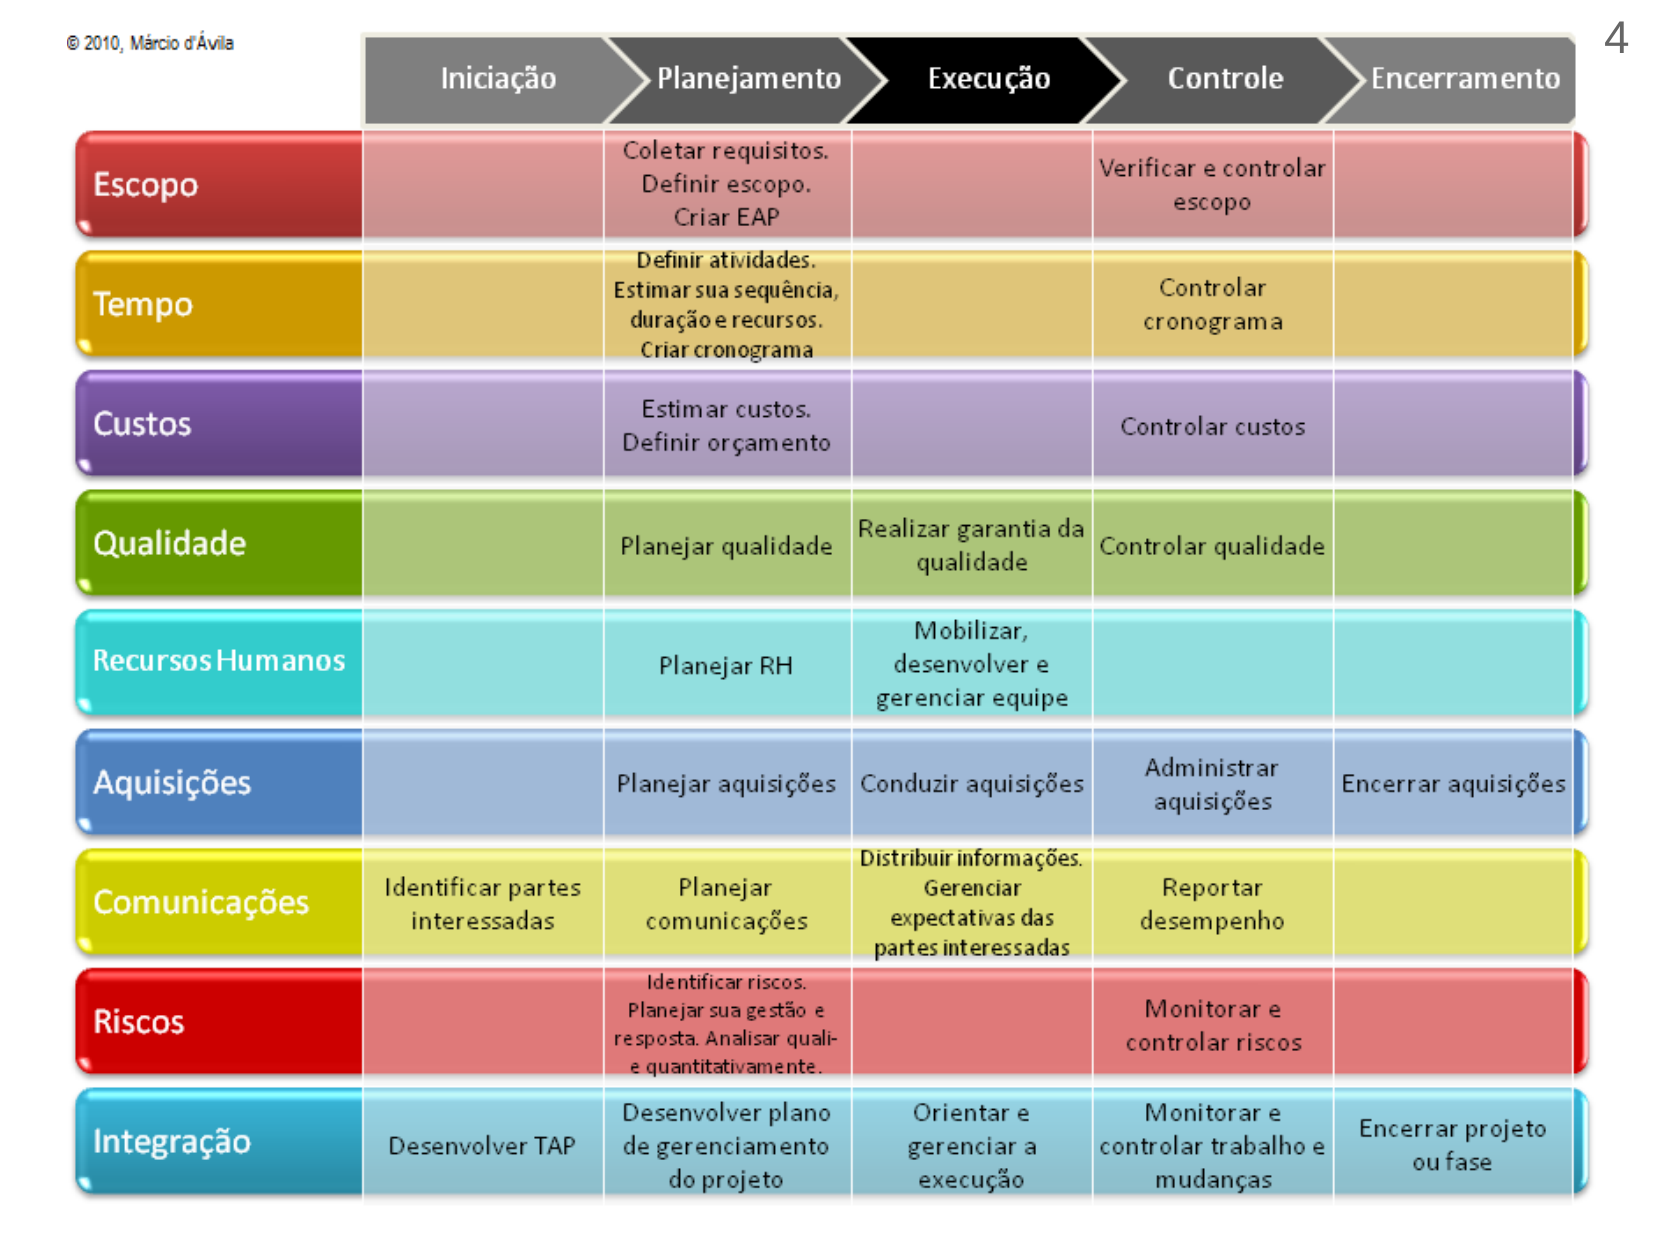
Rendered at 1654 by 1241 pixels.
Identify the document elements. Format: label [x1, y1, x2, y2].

picture [67, 29, 1597, 1211]
